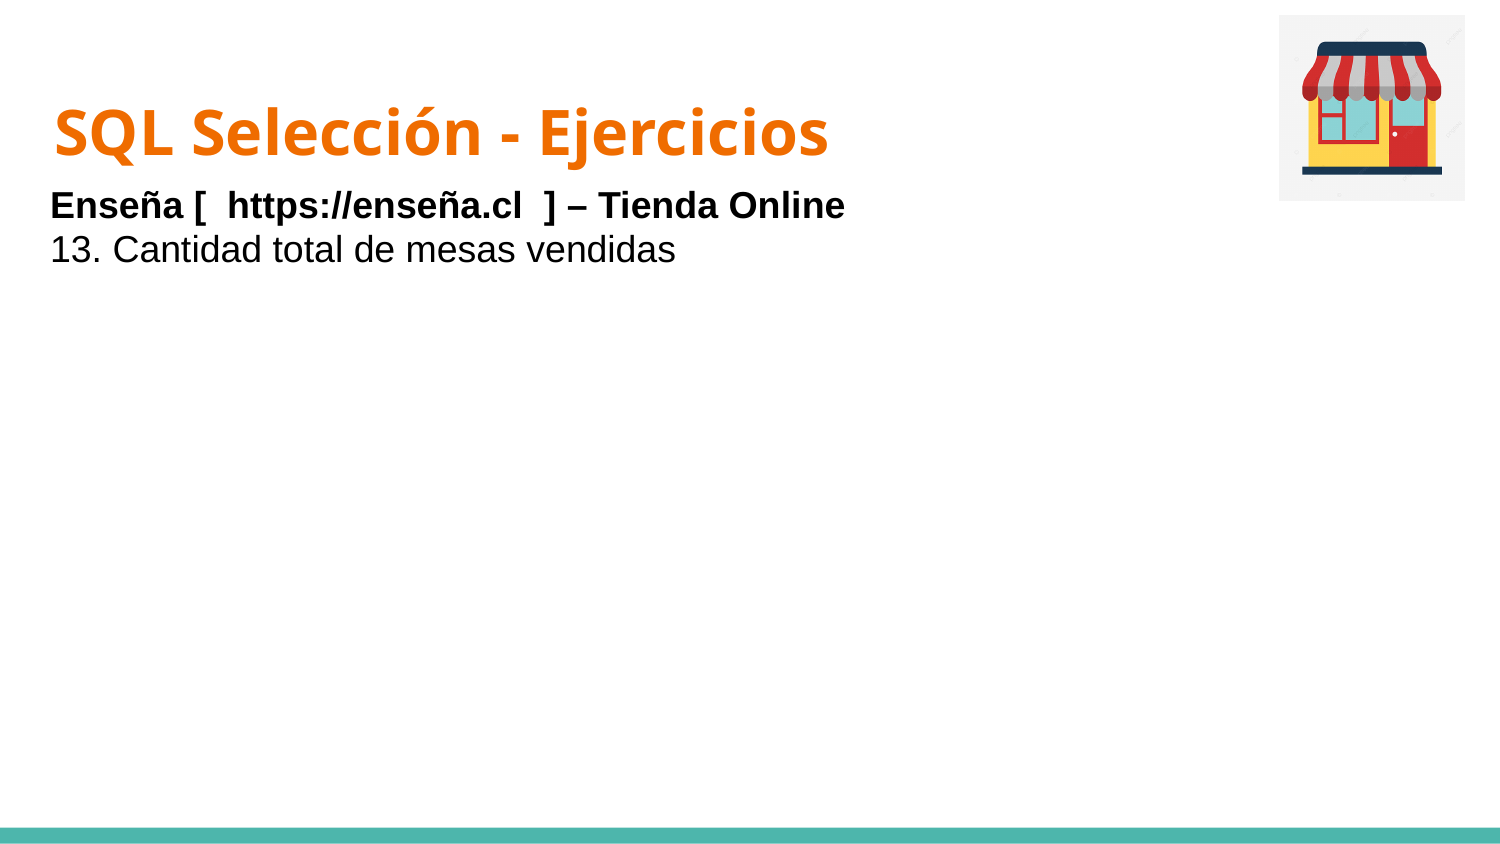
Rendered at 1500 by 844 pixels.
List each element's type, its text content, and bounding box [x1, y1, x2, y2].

title SQL Selección - Ejercicios [39, 72, 1279, 177]
text_box Enseña [ https://enseña.cl ] – Tienda Online [35, 177, 1323, 220]
text_box 13. Cantidad total de mesas vendidas [35, 220, 1453, 320]
picture [1279, 15, 1465, 201]
